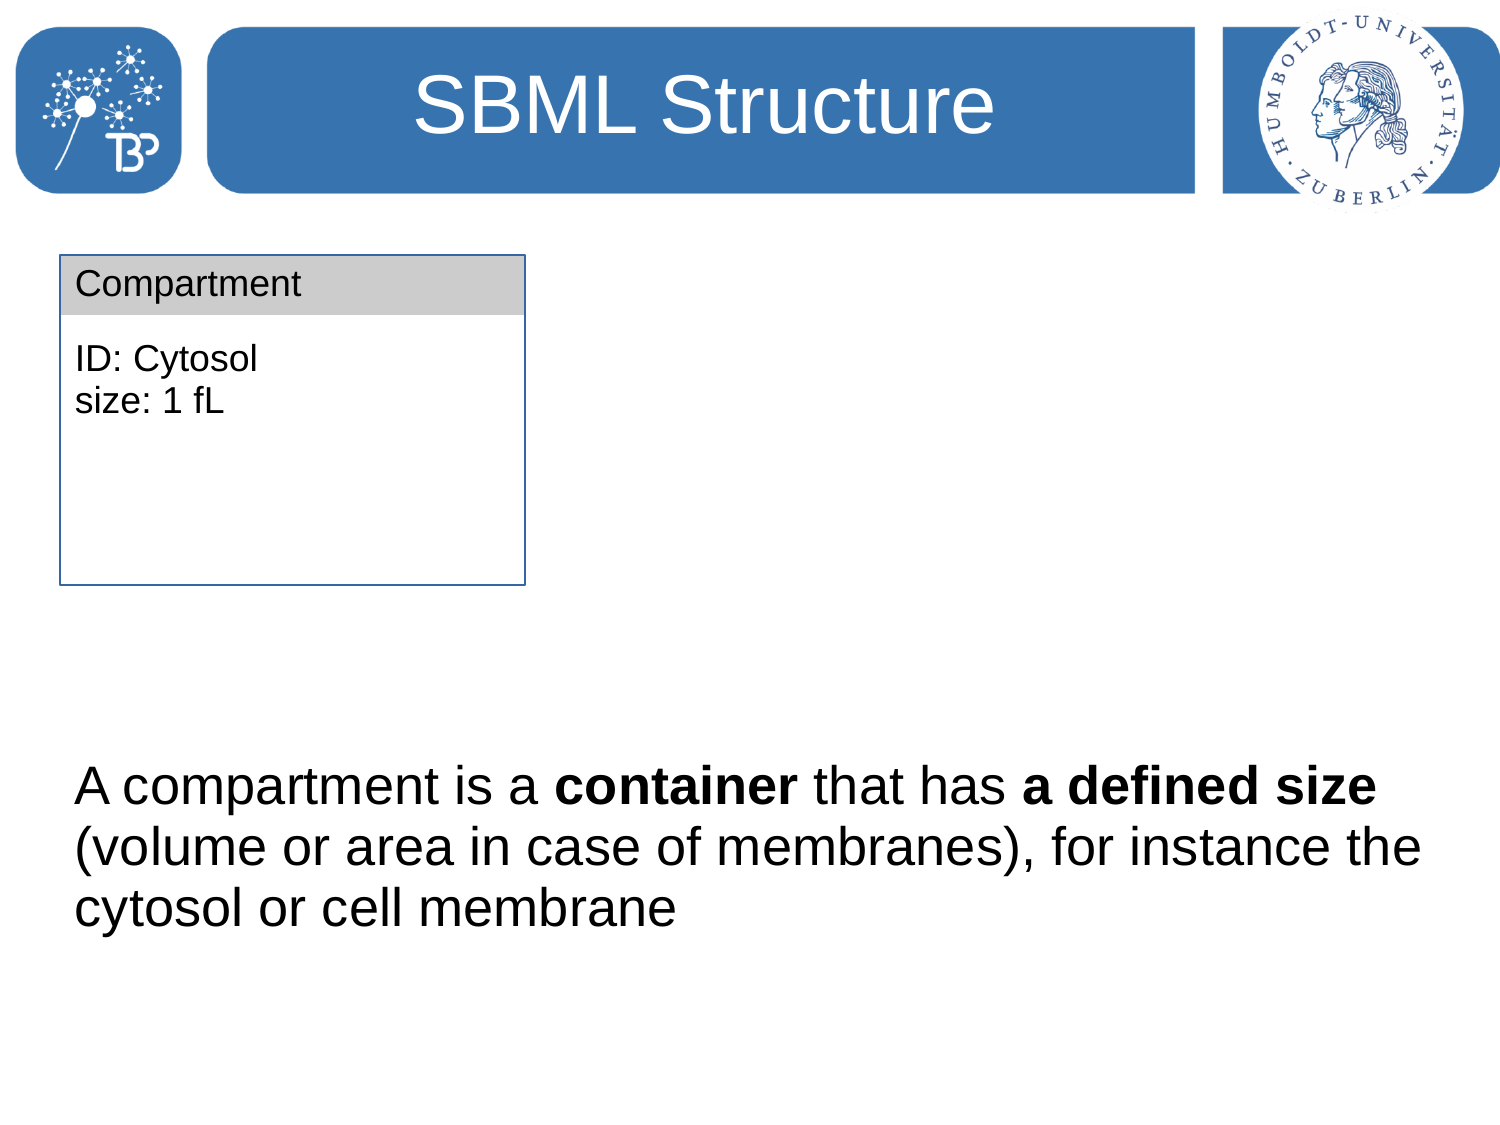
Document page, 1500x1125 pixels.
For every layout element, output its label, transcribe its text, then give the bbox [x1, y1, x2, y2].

text_box ID: Cytosol size: 1 fL [60, 330, 496, 430]
picture [15, 7, 1500, 213]
text_box Compartment [61, 256, 524, 315]
text_box A compartment is a container that has a defined size (volume or area in case of membranes), for instance the cytosol or cell membrane [60, 748, 1441, 946]
title SBML Structure [240, 45, 1171, 165]
